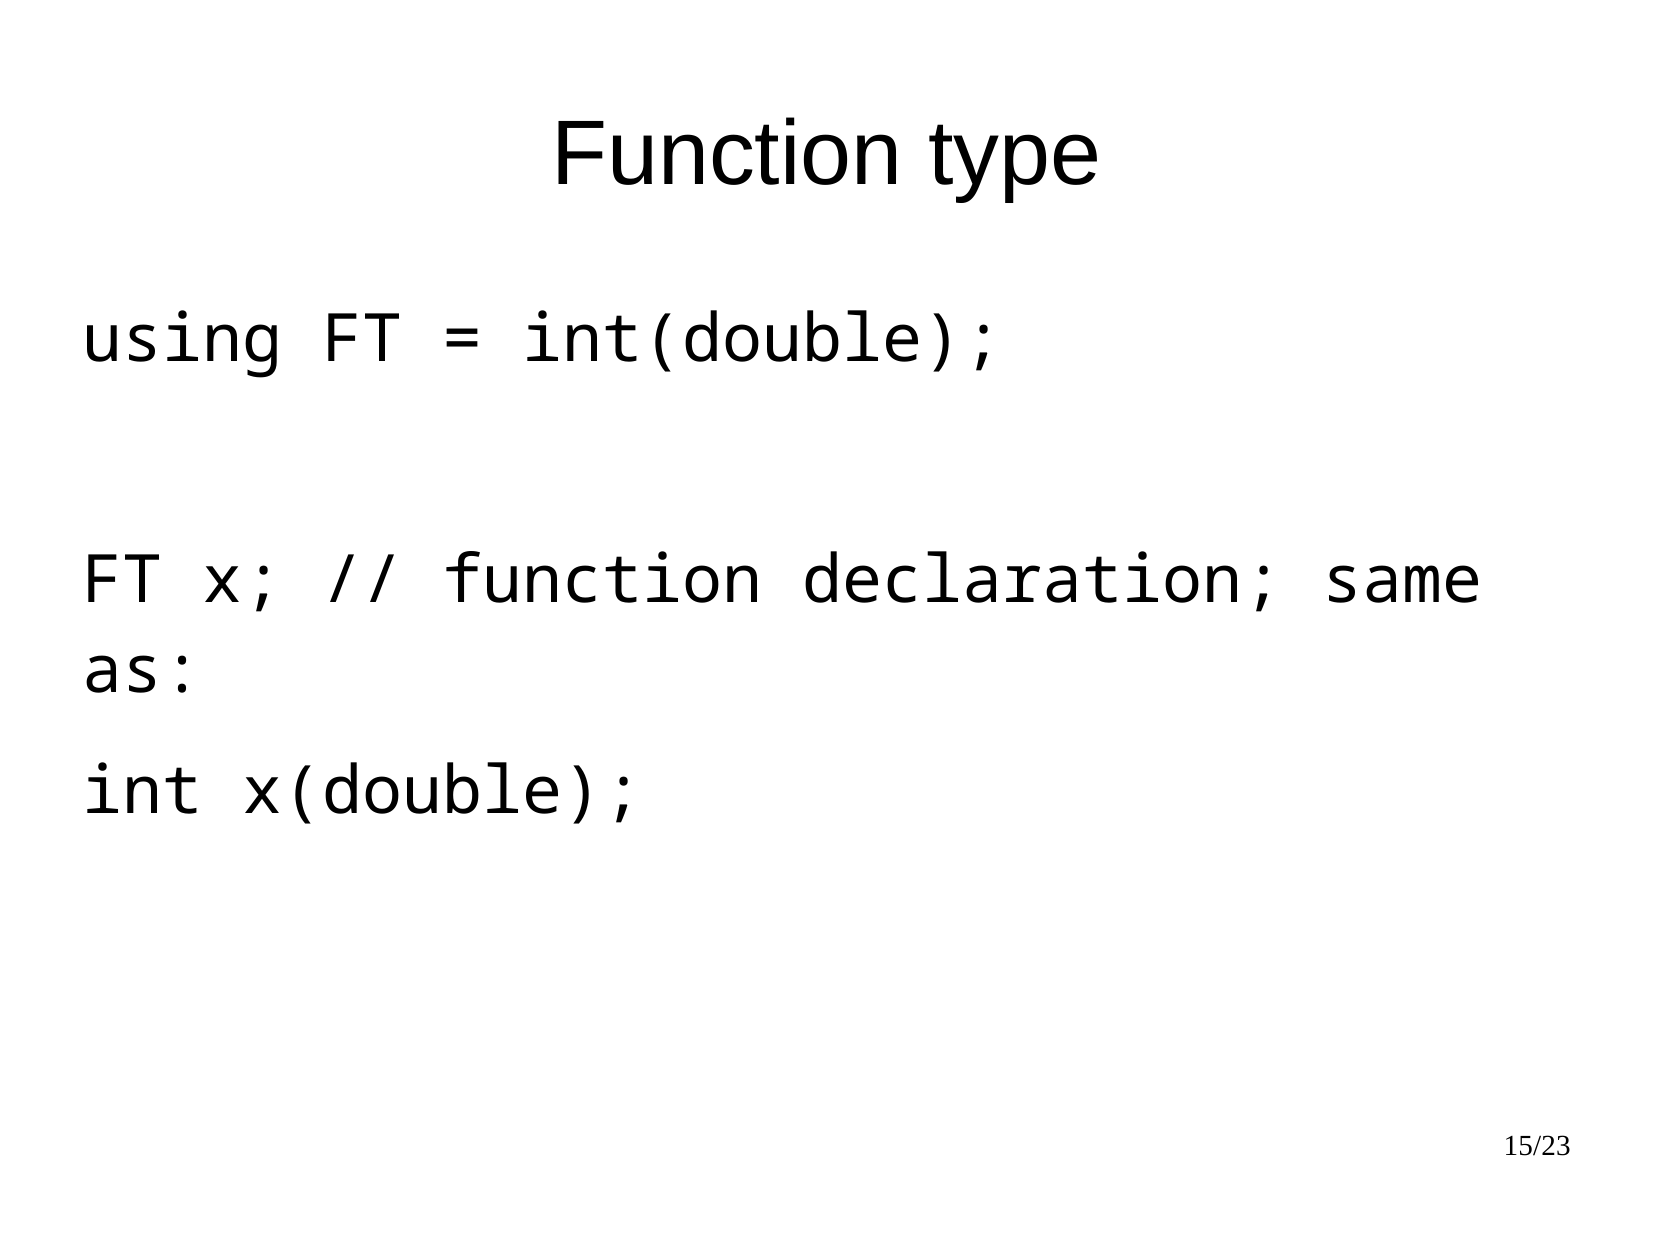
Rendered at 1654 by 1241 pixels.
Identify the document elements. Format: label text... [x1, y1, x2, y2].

title Function type [82, 49, 1571, 257]
list using FT = int(double); FT x; // function declaration; same as: int x(double); [82, 290, 1571, 1010]
